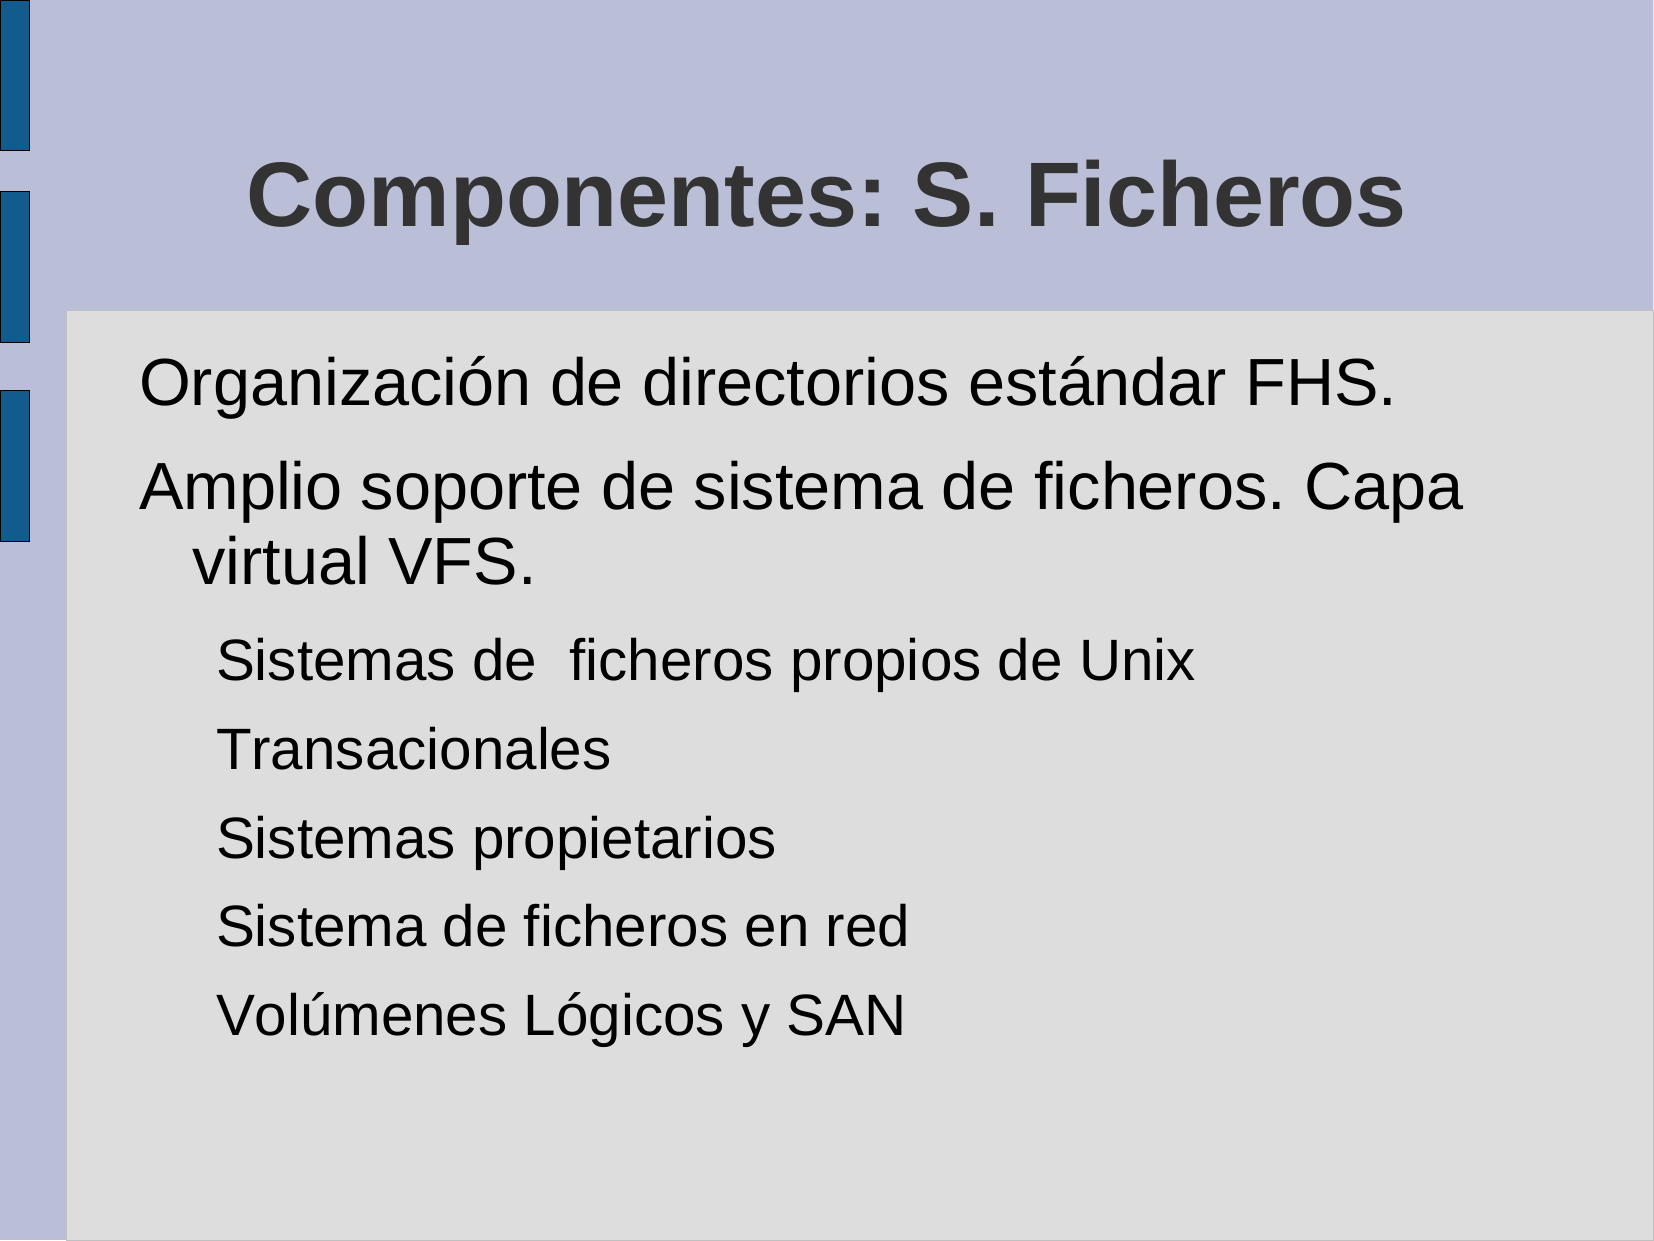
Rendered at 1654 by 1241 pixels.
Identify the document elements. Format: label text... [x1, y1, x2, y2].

title Componentes: S. Ficheros [121, 91, 1534, 299]
list Organización de directorios estándar FHS. Amplio soporte de sistema de ficheros. Capa virtual VFS. Sistemas de ficheros propios de Unix Transacionales Sistemas propietarios Sistema de ficheros en red Volúmenes Lógicos y SAN [121, 344, 1534, 1127]
